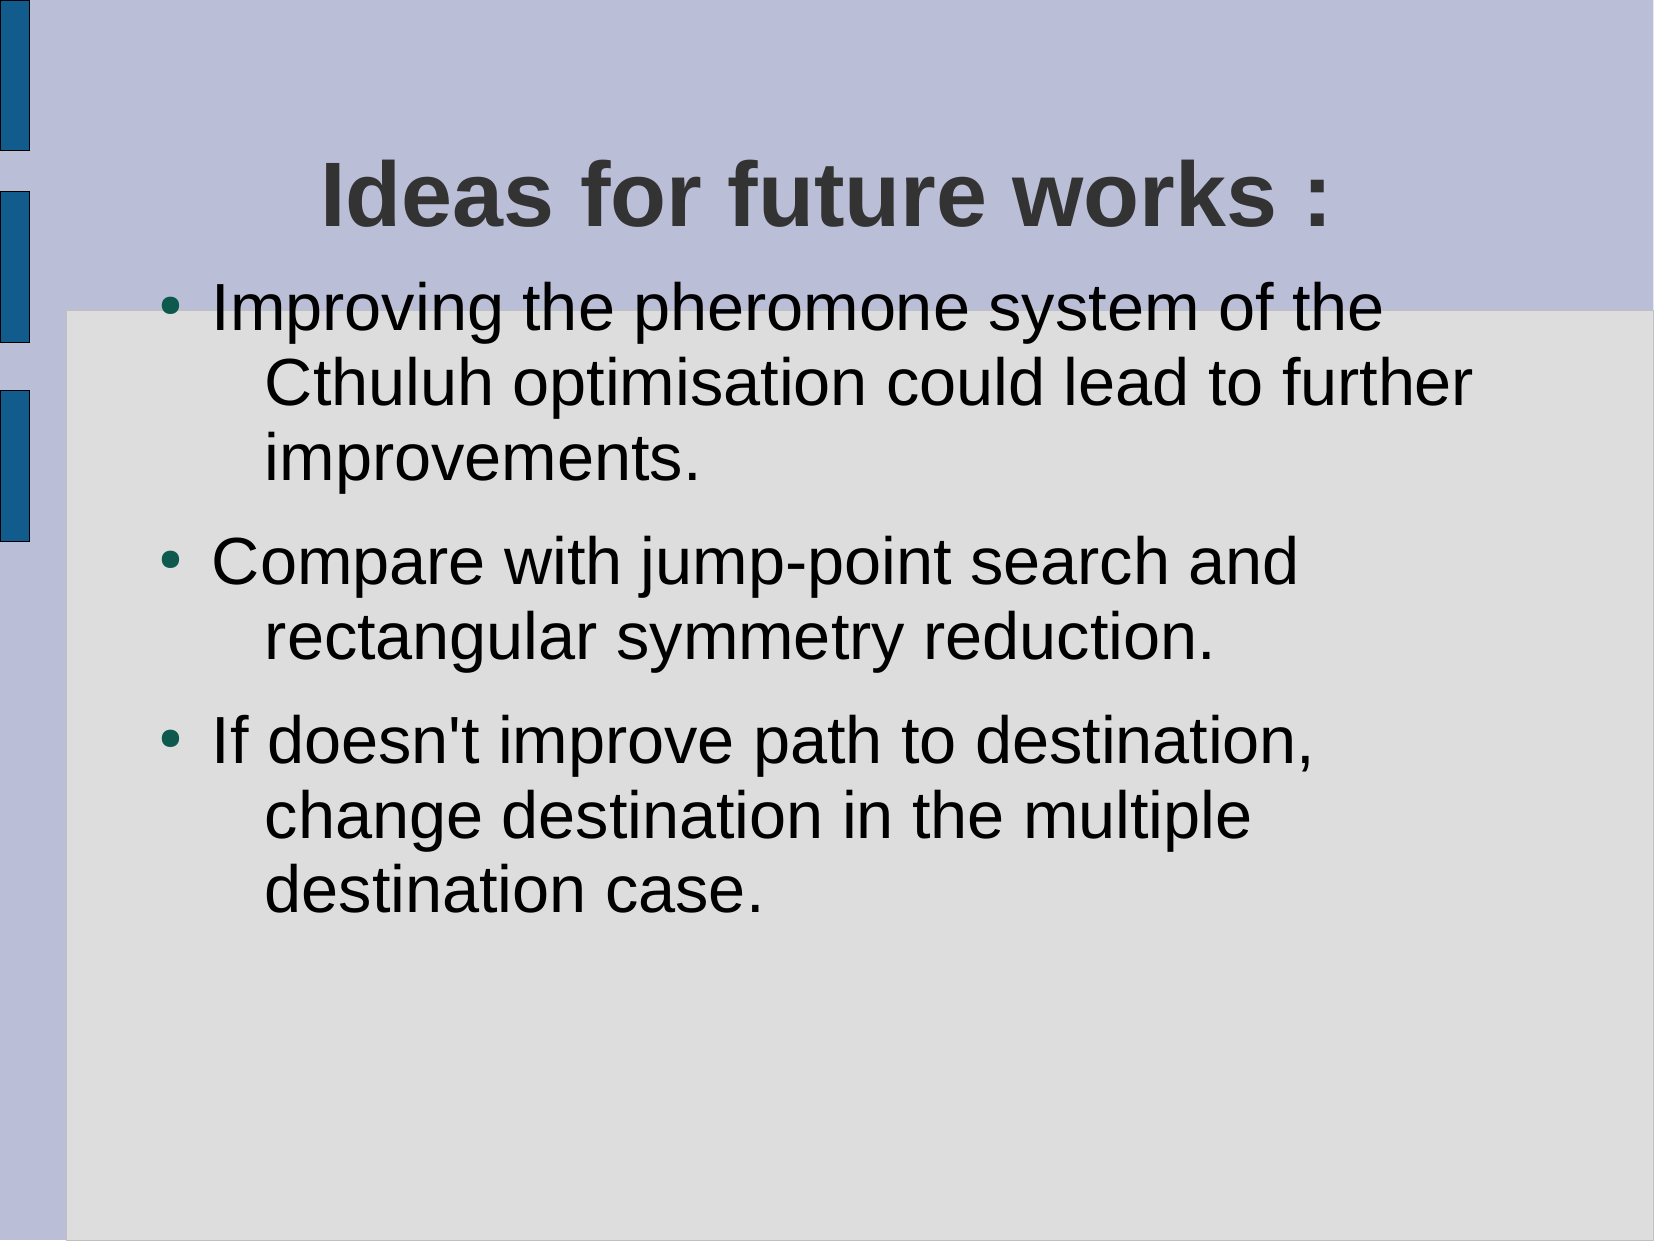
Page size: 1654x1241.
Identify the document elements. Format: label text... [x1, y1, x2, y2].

list Improving the pheromone system of the Cthuluh optimisation could lead to further improvements. Compare with jump-point search and rectangular symmetry reduction. If doesn't improve path to destination, change destination in the multiple destination case. [123, 270, 1536, 1052]
title Ideas for future works : [121, 91, 1534, 299]
